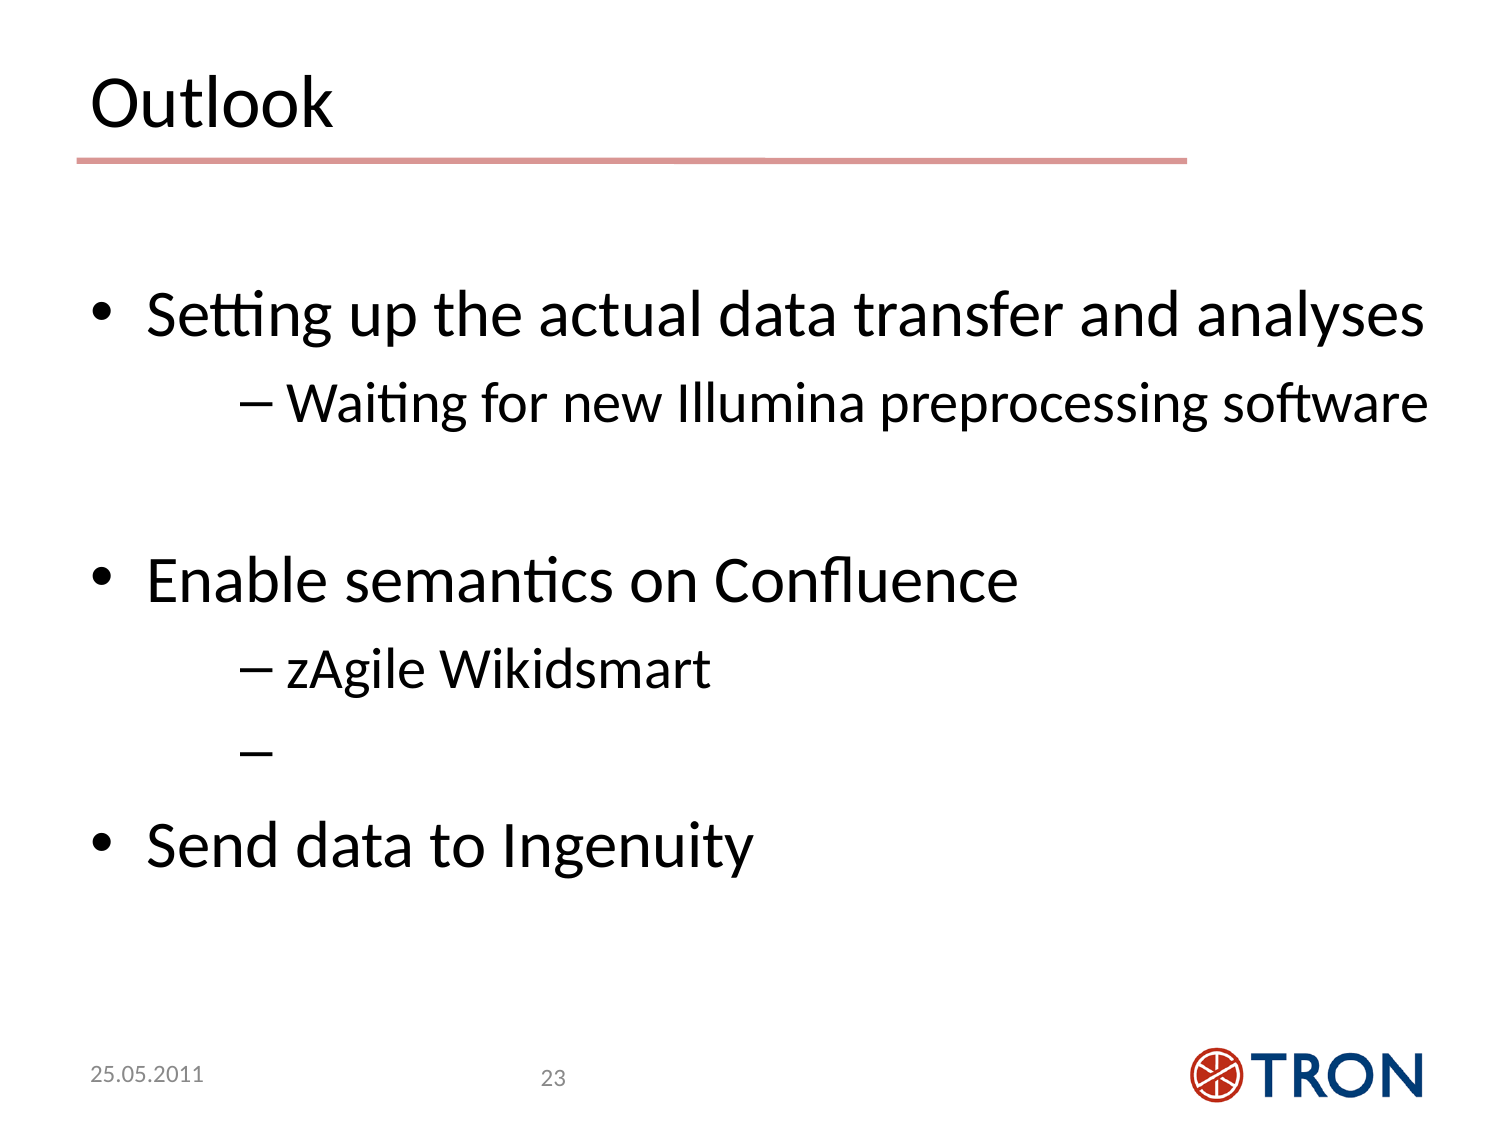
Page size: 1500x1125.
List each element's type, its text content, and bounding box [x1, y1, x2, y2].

list Setting up the actual data transfer and analyses Waiting for new Illumina preprocessing software Enable semantics on Confluence zAgile Wikidsmart Send data to Ingenuity [75, 262, 1459, 1005]
text_box 25.05.2011 [75, 1042, 426, 1103]
title Outlook [75, 45, 1426, 150]
text_box [525, 1046, 876, 1107]
